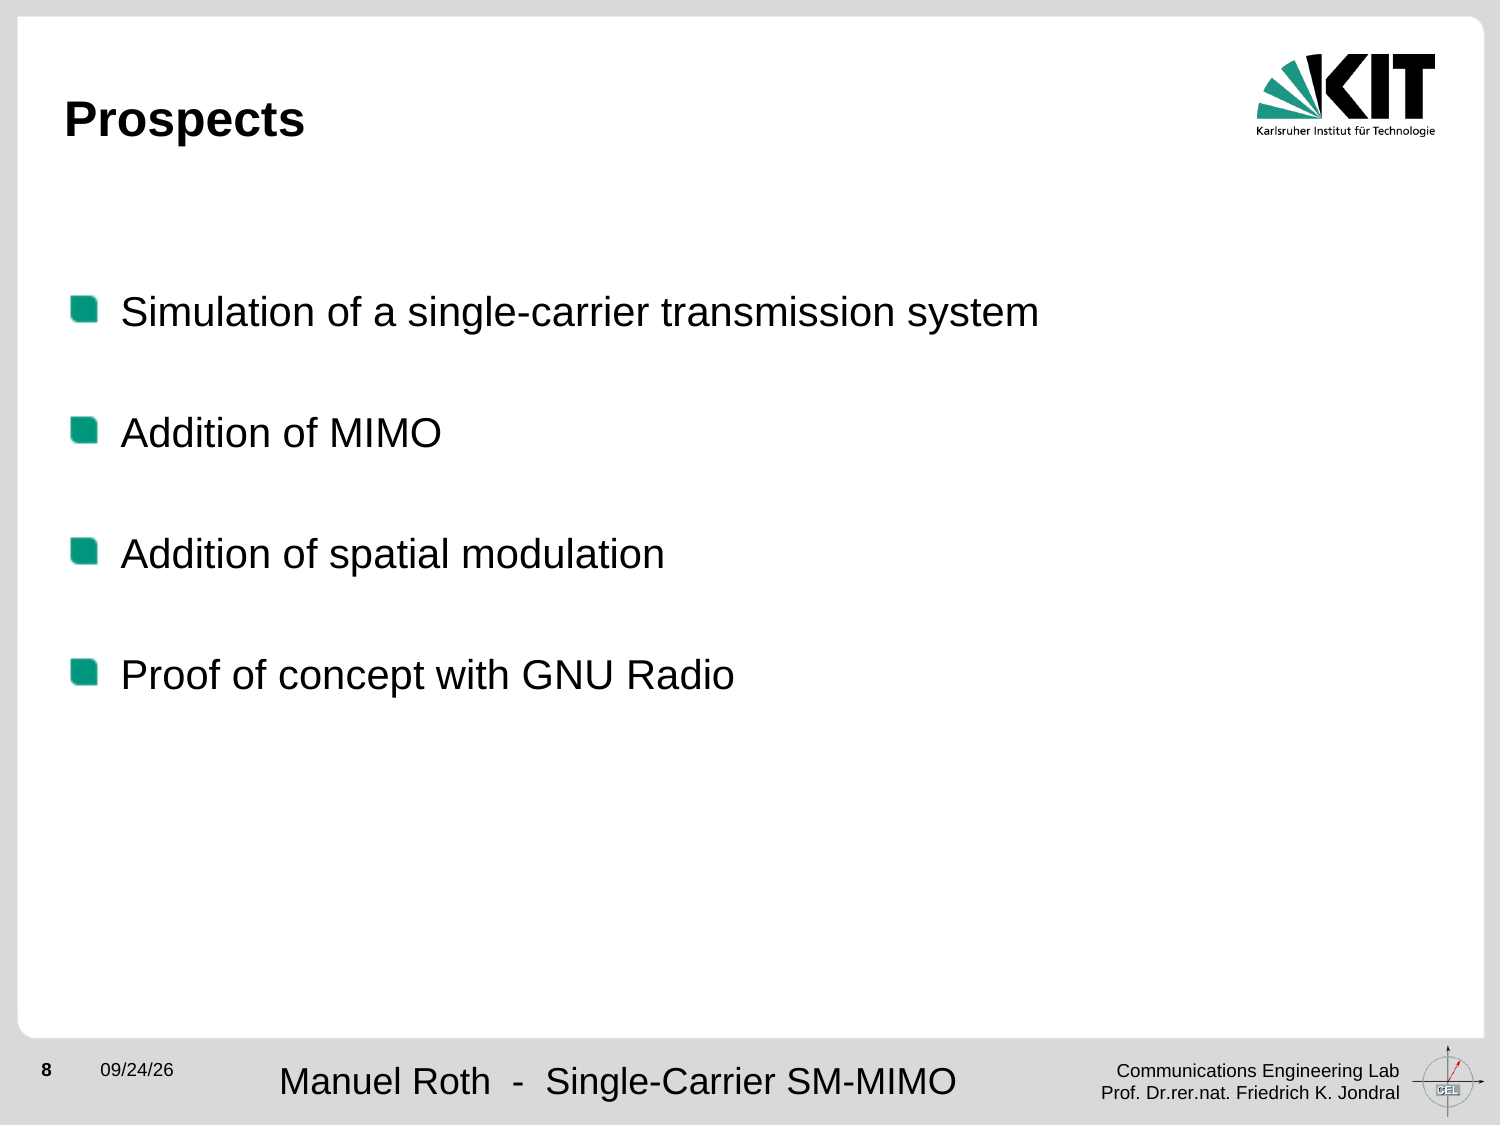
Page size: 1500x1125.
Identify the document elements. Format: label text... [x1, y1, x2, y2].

title Prospects [64, 54, 1198, 147]
list Simulation of a single-carrier transmission system Addition of MIMO Addition of spatial modulation Proof of concept with GNU Radio [69, 285, 1441, 766]
picture [0, 0, 1500, 1125]
